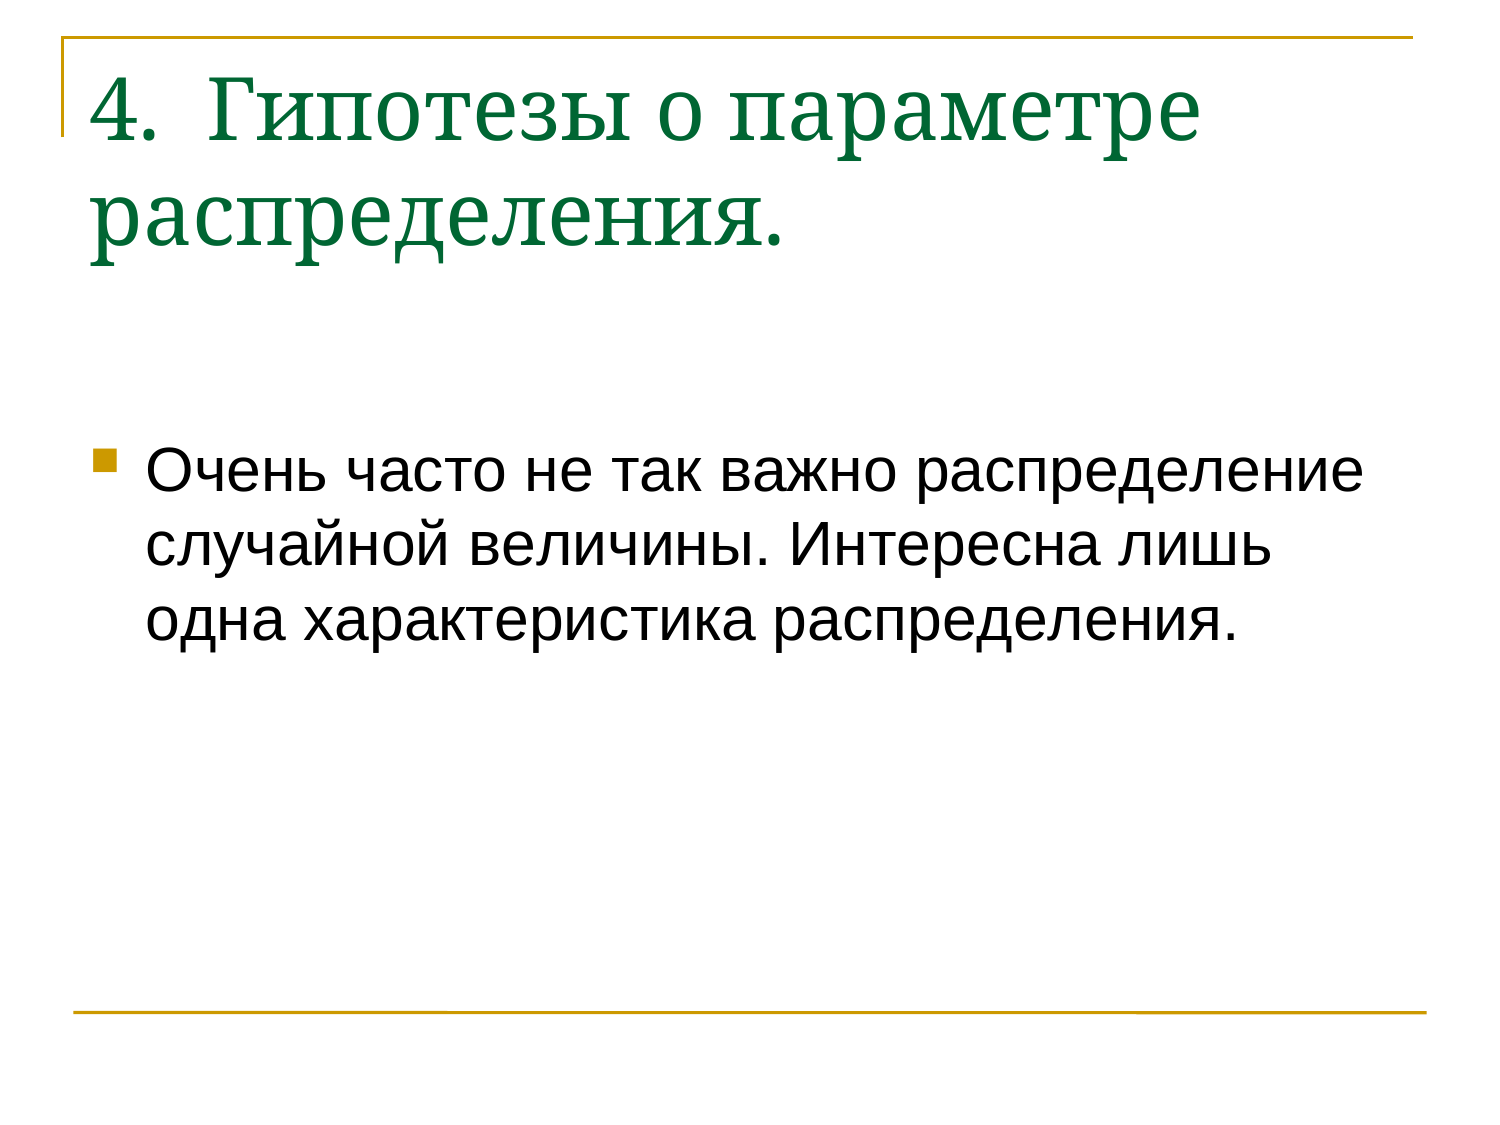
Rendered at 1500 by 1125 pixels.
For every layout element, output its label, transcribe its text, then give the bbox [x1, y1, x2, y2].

title 4. Гипотезы о параметре распределения. [75, 45, 1426, 233]
list Очень часто не так важно распределение случайной величины. Интересна лишь одна характеристика распределения. [75, 420, 1426, 1006]
